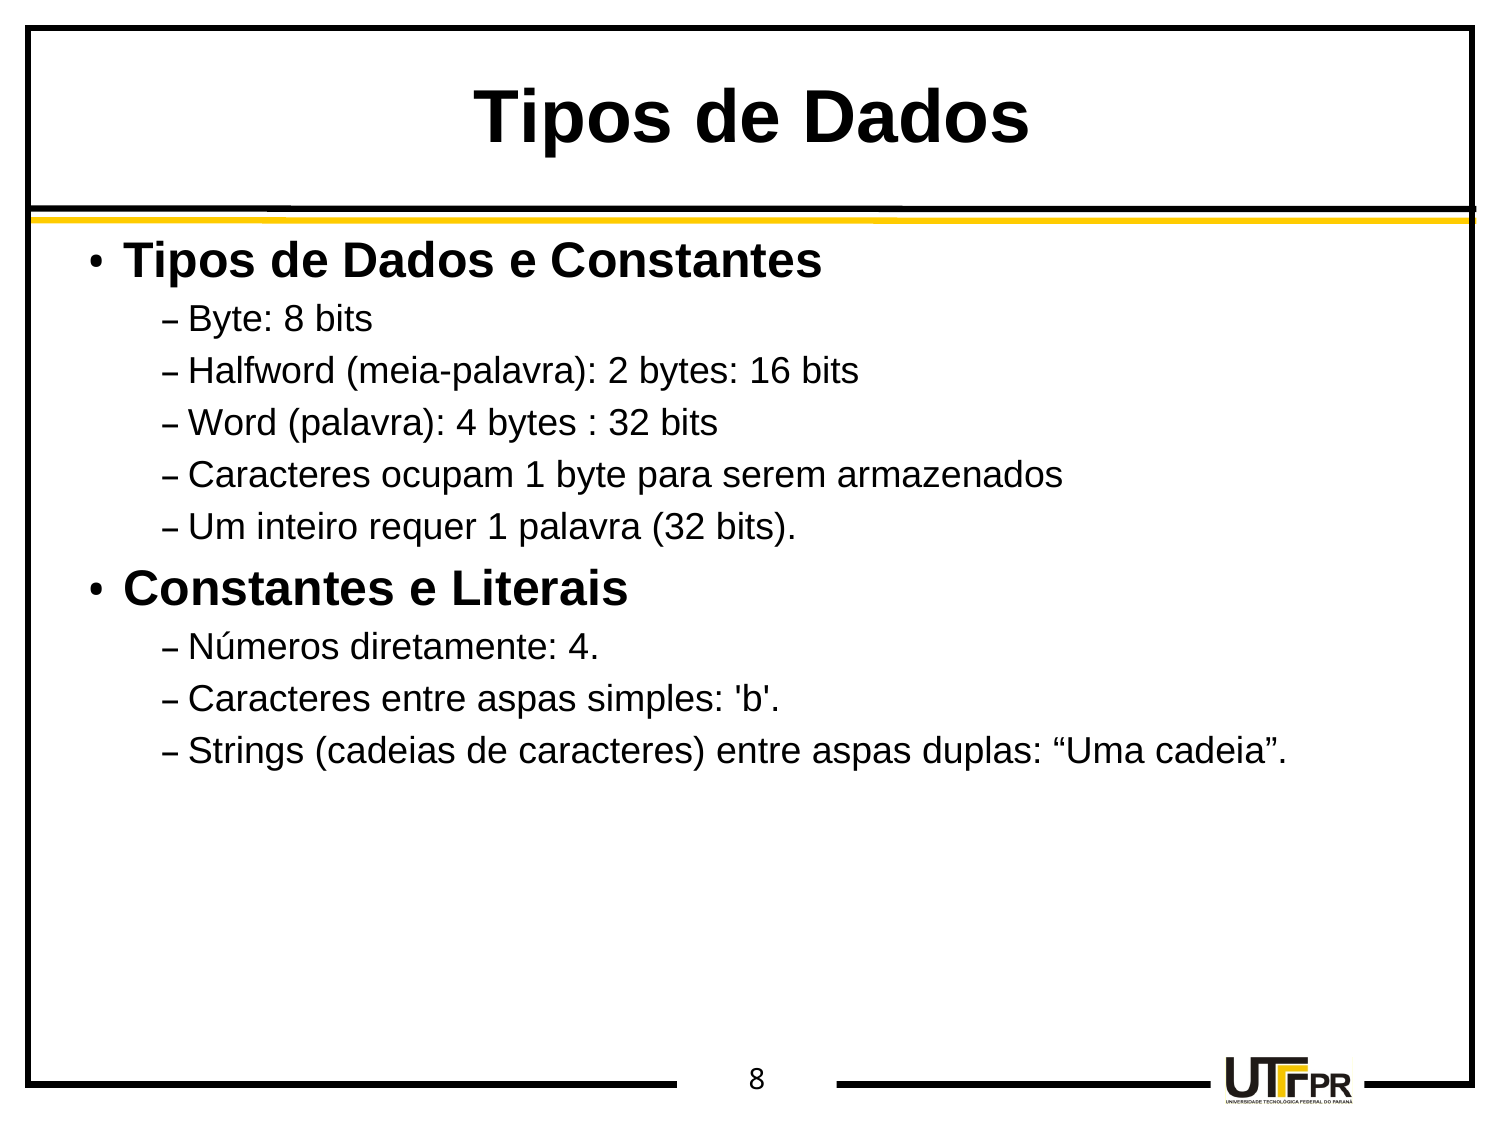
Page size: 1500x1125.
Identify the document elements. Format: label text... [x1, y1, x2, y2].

list Tipos de Dados e Constantes Byte: 8 bits Halfword (meia-palavra): 2 bytes: 16 bits Word (palavra): 4 bytes : 32 bits Caracteres ocupam 1 byte para serem armazenados Um inteiro requer 1 palavra (32 bits). Constantes e Literais Números diretamente: 4. Caracteres entre aspas simples: 'b'. Strings (cadeias de caracteres) entre aspas duplas: “Uma cadeia”. [35, 230, 1465, 1051]
picture [1225, 1057, 1353, 1104]
title Tipos de Dados [29, 29, 1477, 207]
